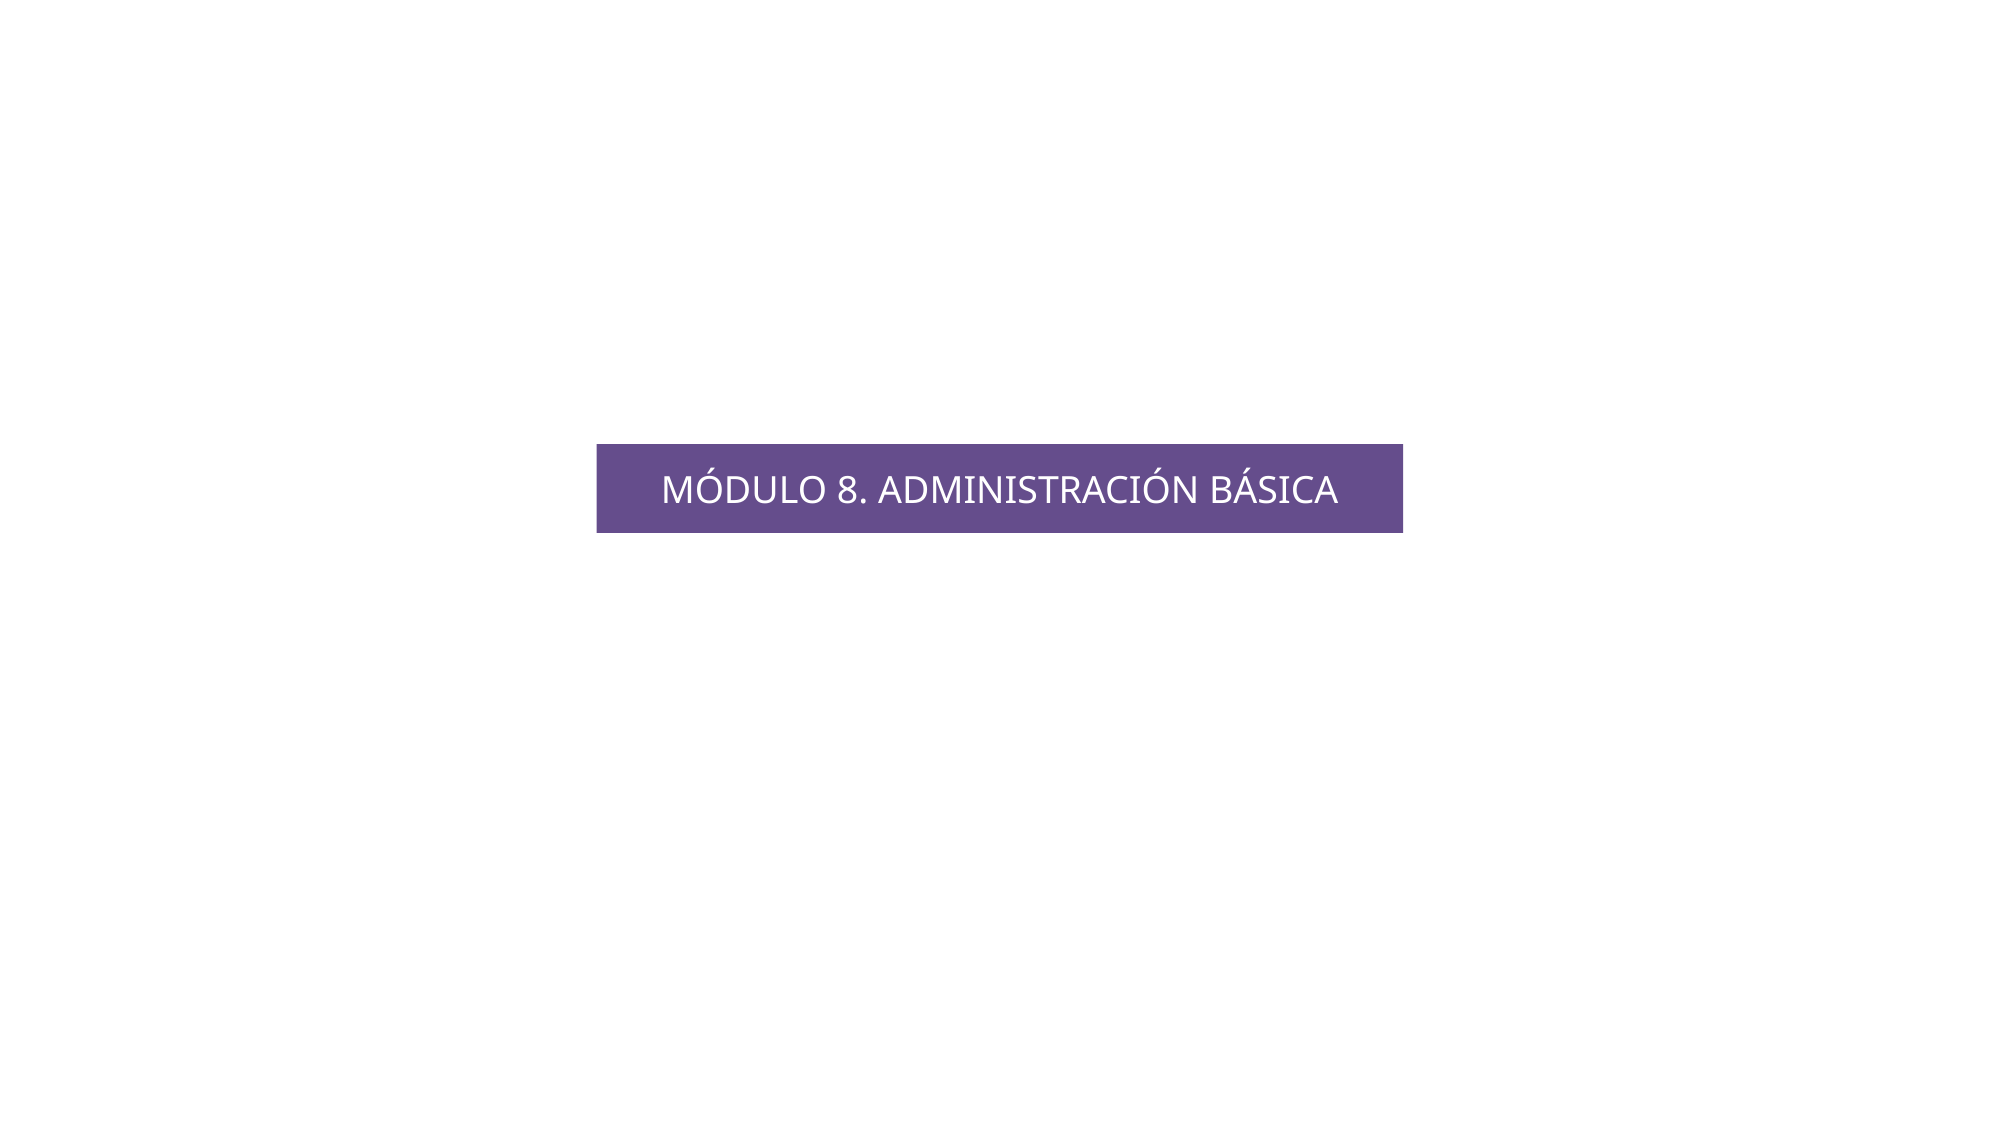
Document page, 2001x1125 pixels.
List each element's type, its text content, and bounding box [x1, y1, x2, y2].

text_box MÓDULO 8. ADMINISTRACIÓN BÁSICA [596, 444, 1404, 533]
